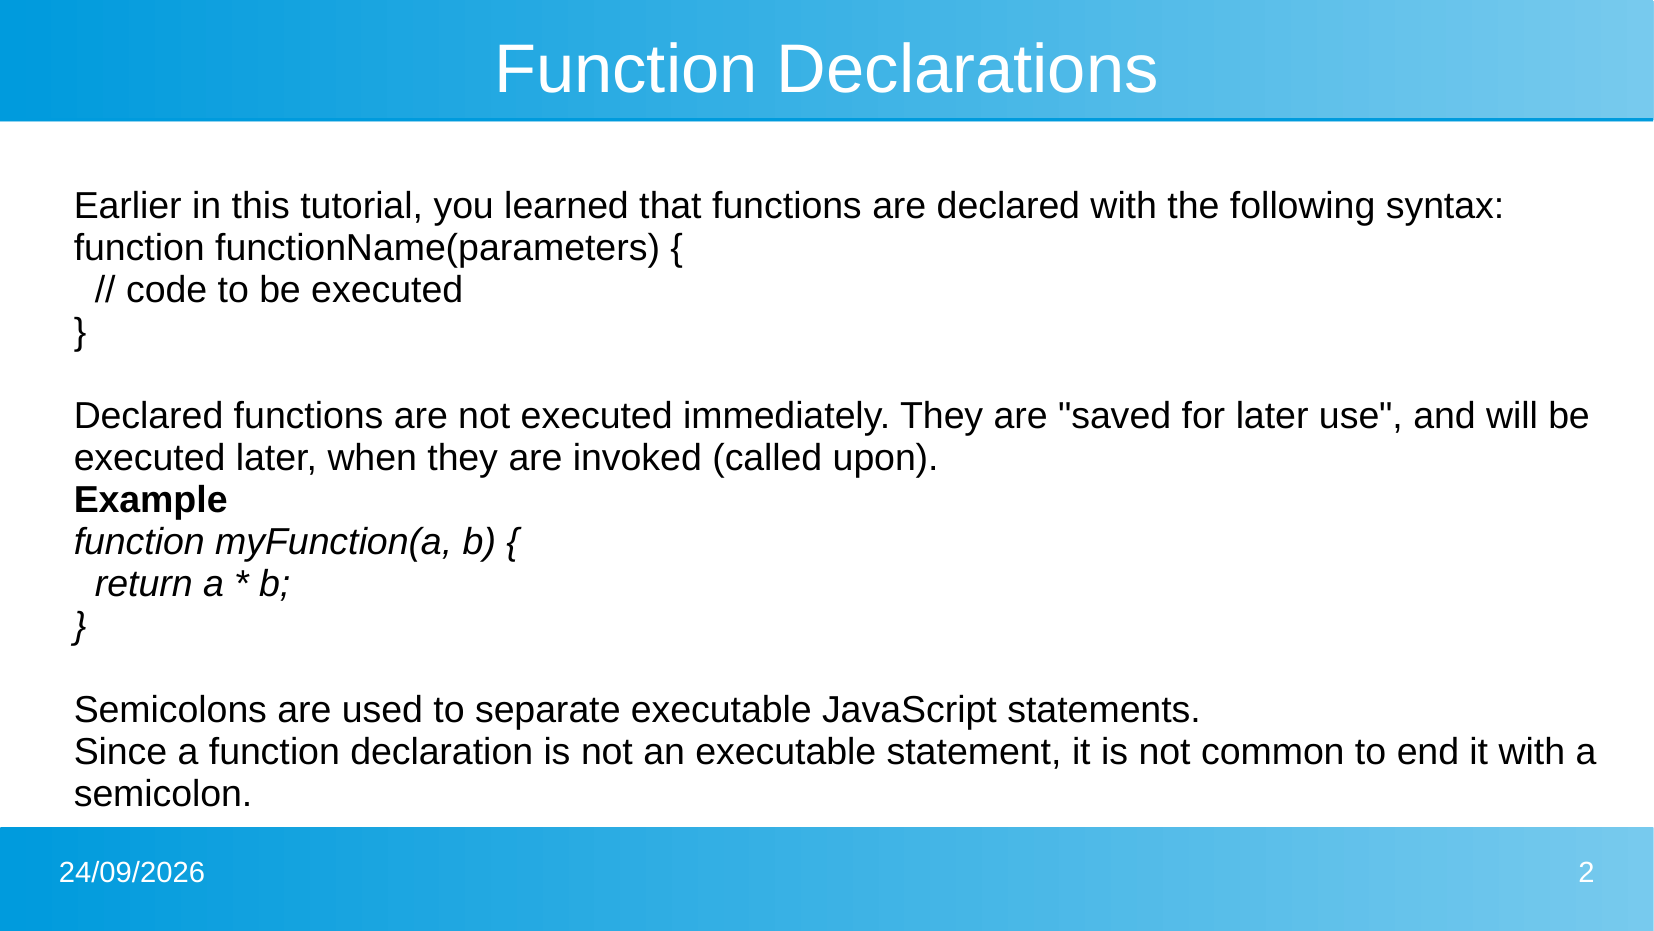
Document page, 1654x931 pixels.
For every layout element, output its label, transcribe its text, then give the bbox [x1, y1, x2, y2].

text_box Earlier in this tutorial, you learned that functions are declared with the following syntax: function functionName(parameters) { // code to be executed } Declared functions are not executed immediately. They are "saved for later use", and will be executed later, when they are invoked (called upon). Example function myFunction(a, b) { return a * b; } Semicolons are used to separate executable JavaScript statements. Since a function declaration is not an executable statement, it is not common to end it with a semicolon. [59, 177, 1625, 906]
title Function Declarations [59, 29, 1595, 108]
